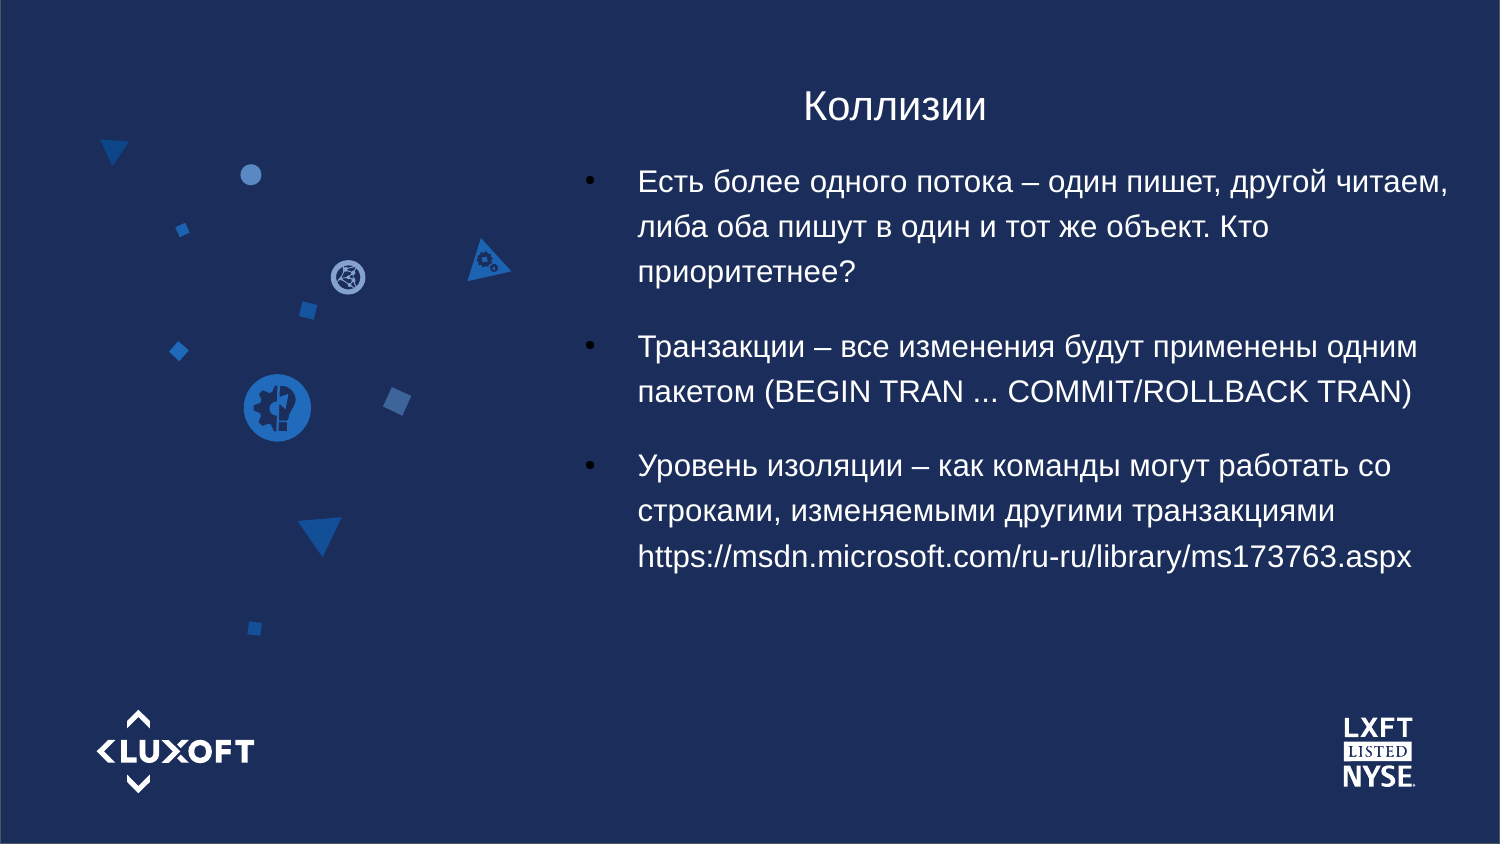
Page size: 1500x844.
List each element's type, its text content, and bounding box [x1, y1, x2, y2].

title Коллизии [803, 35, 1264, 153]
list Есть более одного потока – один пишет, другой читаем, либа оба пишут в один и тот же объект. Кто приоритетнее? Транзакции – все изменения будут применены одним пакетом (BEGIN TRAN ... COMMIT/ROLLBACK TRAN) Уровень изоляции – как команды могут работать со строками, изменяемыми другими транзакциями https://msdn.microsoft.com/ru-ru/library/ms173763.aspx [566, 153, 1482, 591]
